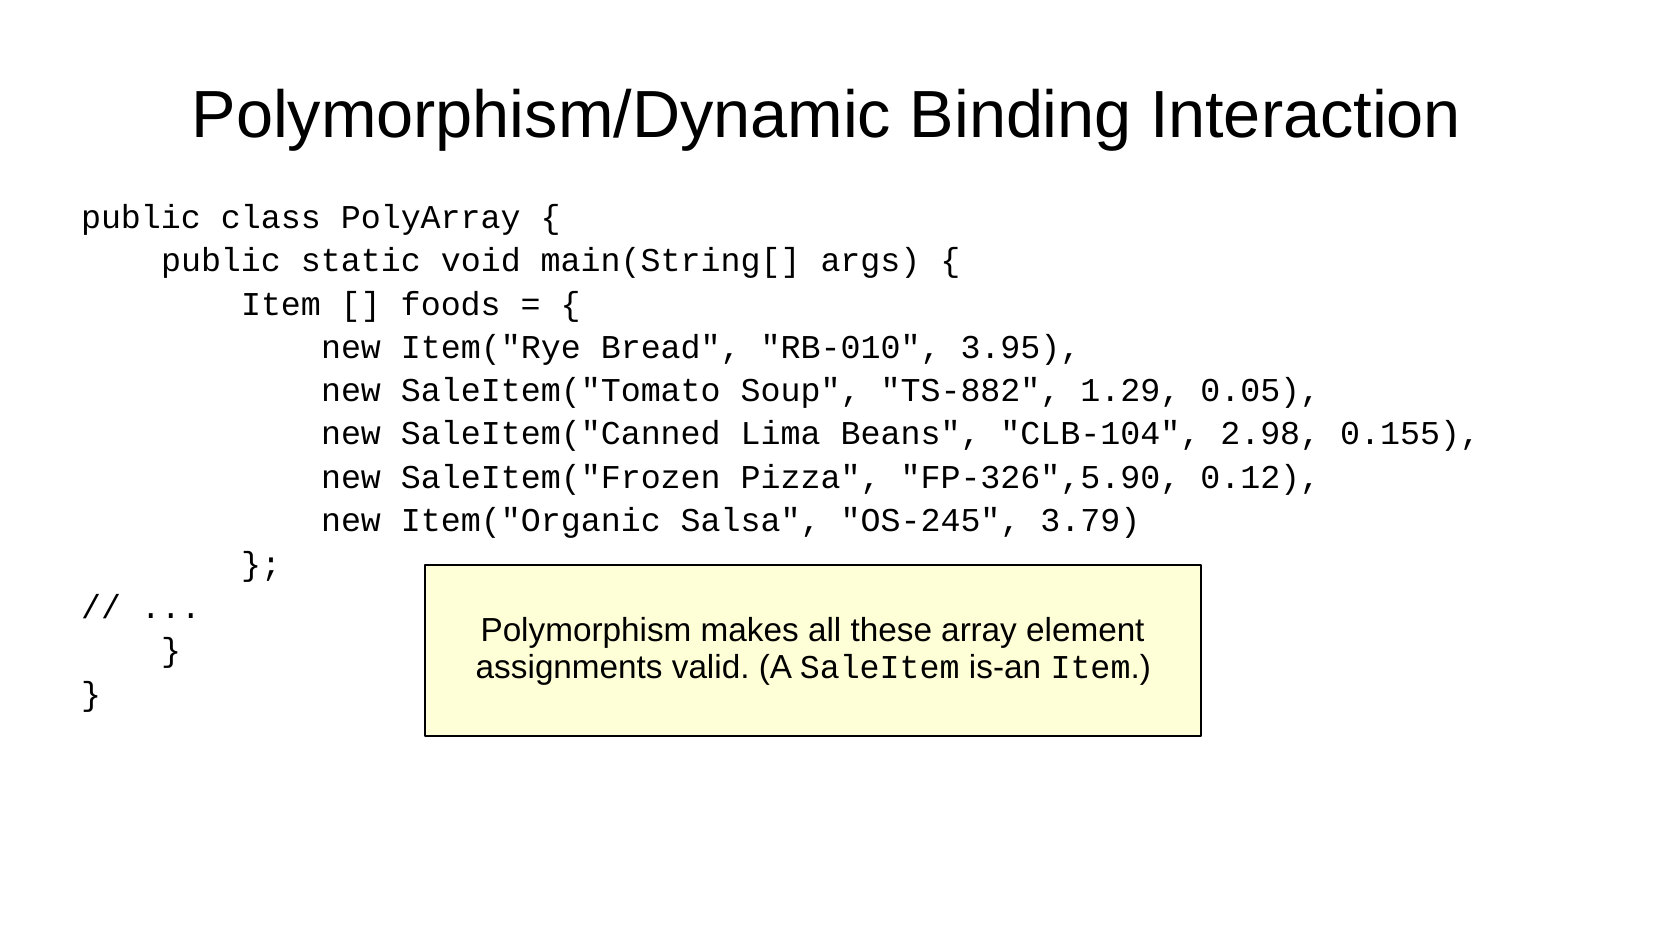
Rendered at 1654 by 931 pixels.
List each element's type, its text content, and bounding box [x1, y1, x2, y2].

text_box Polymorphism makes all these array element assignments valid. (A SaleItem is-an Item.) [425, 565, 1202, 736]
text_box public class PolyArray { public static void main(String[] args) { Item [] foods = { new Item("Rye Bread", "RB-010", 3.95), new SaleItem("Tomato Soup", "TS-882", 1.29, 0.05), new SaleItem("Canned Lima Beans", "CLB-104", 2.98, 0.155), new SaleItem("Frozen Pizza", "FP-326",5.90, 0.12), new Item("Organic Salsa", "OS-245", 3.79) }; // ... } } [66, 187, 1570, 853]
title Polymorphism/Dynamic Binding Interaction [82, 37, 1571, 193]
